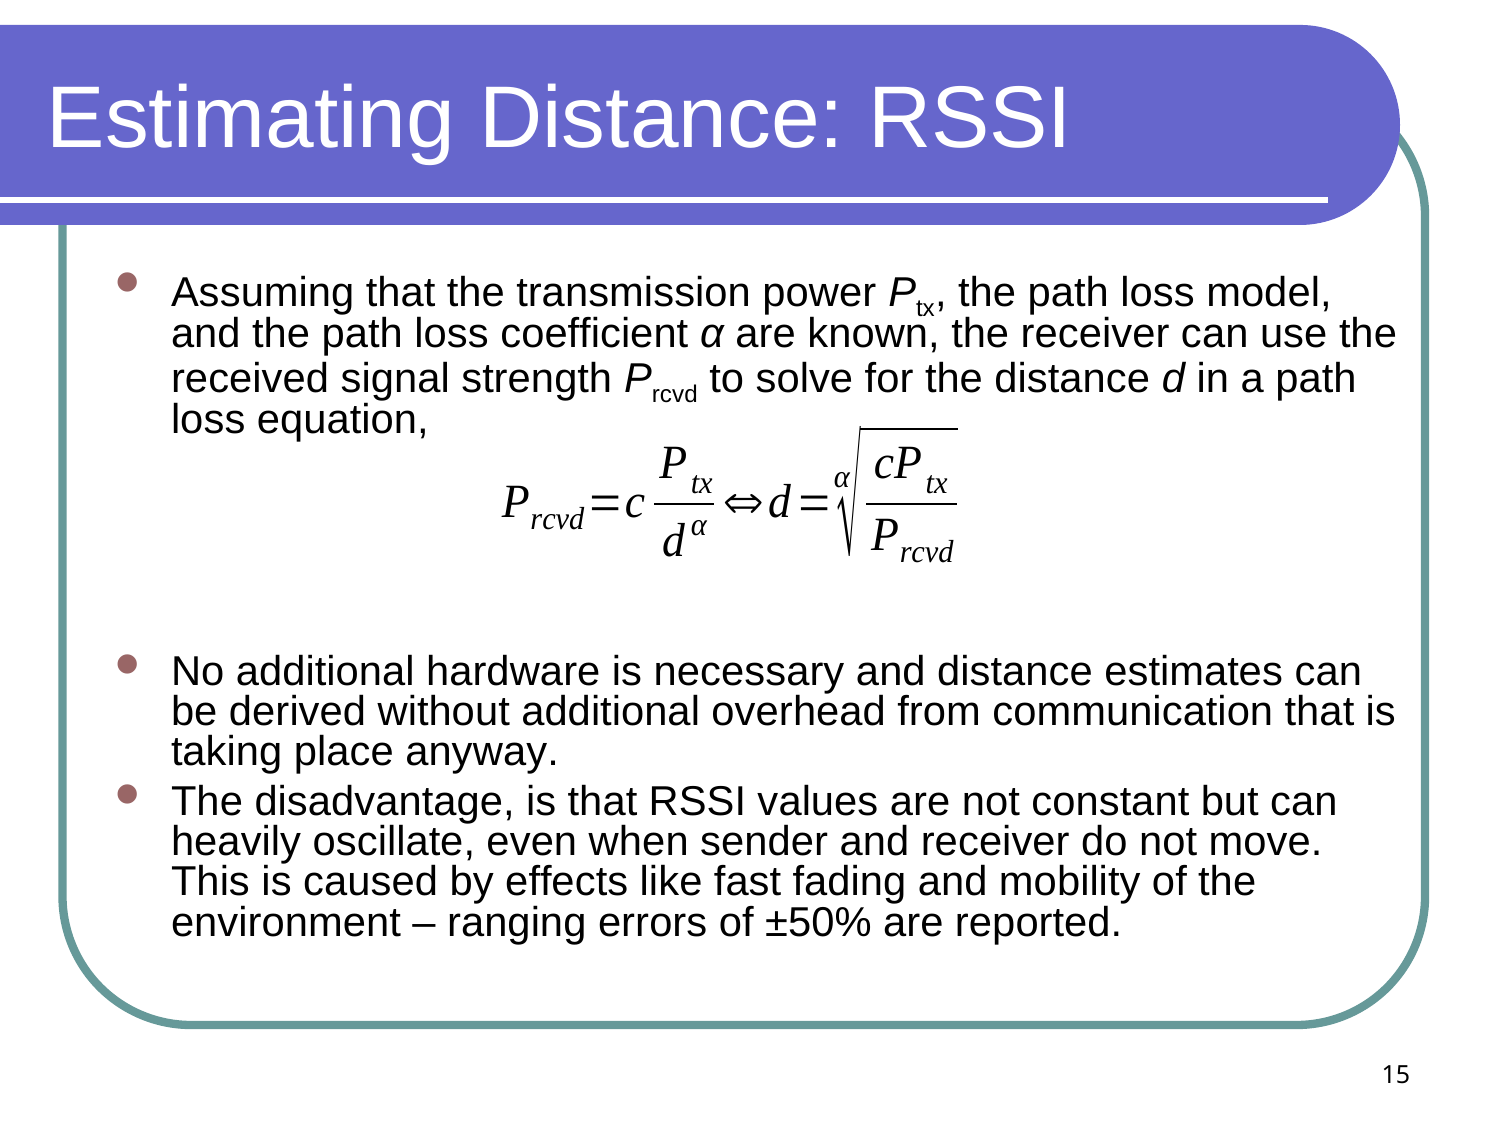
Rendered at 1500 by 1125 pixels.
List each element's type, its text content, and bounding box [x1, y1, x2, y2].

title Estimating Distance: RSSI [31, 37, 1347, 188]
chart [487, 425, 976, 570]
list Assuming that the transmission power Ptx, the path loss model, and the path loss coefficient α are known, the receiver can use the received signal strength Prcvd to solve for the distance d in a path loss equation, No additional hardware is necessary and distance estimates can be derived without additional overhead from communication that is taking place anyway. The disadvantage, is that RSSI values are not constant but can heavily oscillate, even when sender and receiver do not move. This is caused by effects like fast fading and mobility of the environment – ranging errors of ±50% are reported. [99, 262, 1425, 988]
text_box <number> [1074, 1025, 1426, 1101]
